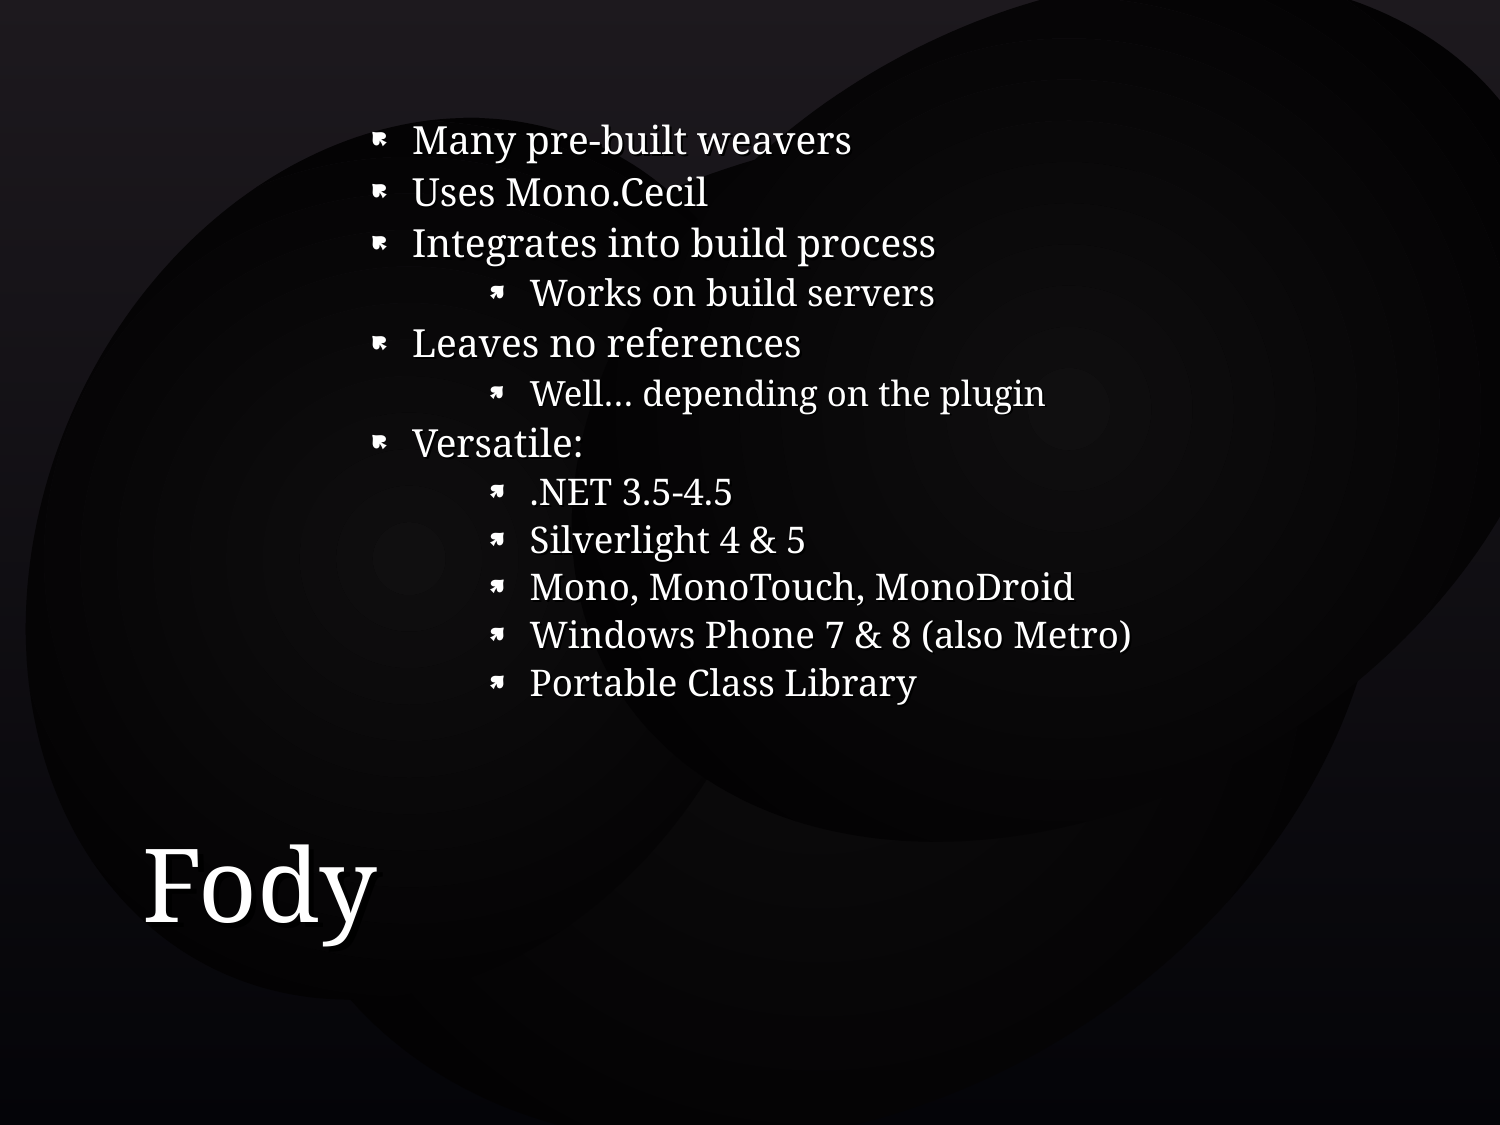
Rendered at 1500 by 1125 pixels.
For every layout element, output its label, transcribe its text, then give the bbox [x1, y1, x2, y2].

list Many pre-built weavers Uses Mono.Cecil Integrates into build process Works on build servers Leaves no references Well… depending on the plugin Versatile: .NET 3.5-4.5 Silverlight 4 & 5 Mono, MonoTouch, MonoDroid Windows Phone 7 & 8 (also Metro) Portable Class Library [350, 112, 1351, 713]
title Fody [127, 800, 1366, 951]
